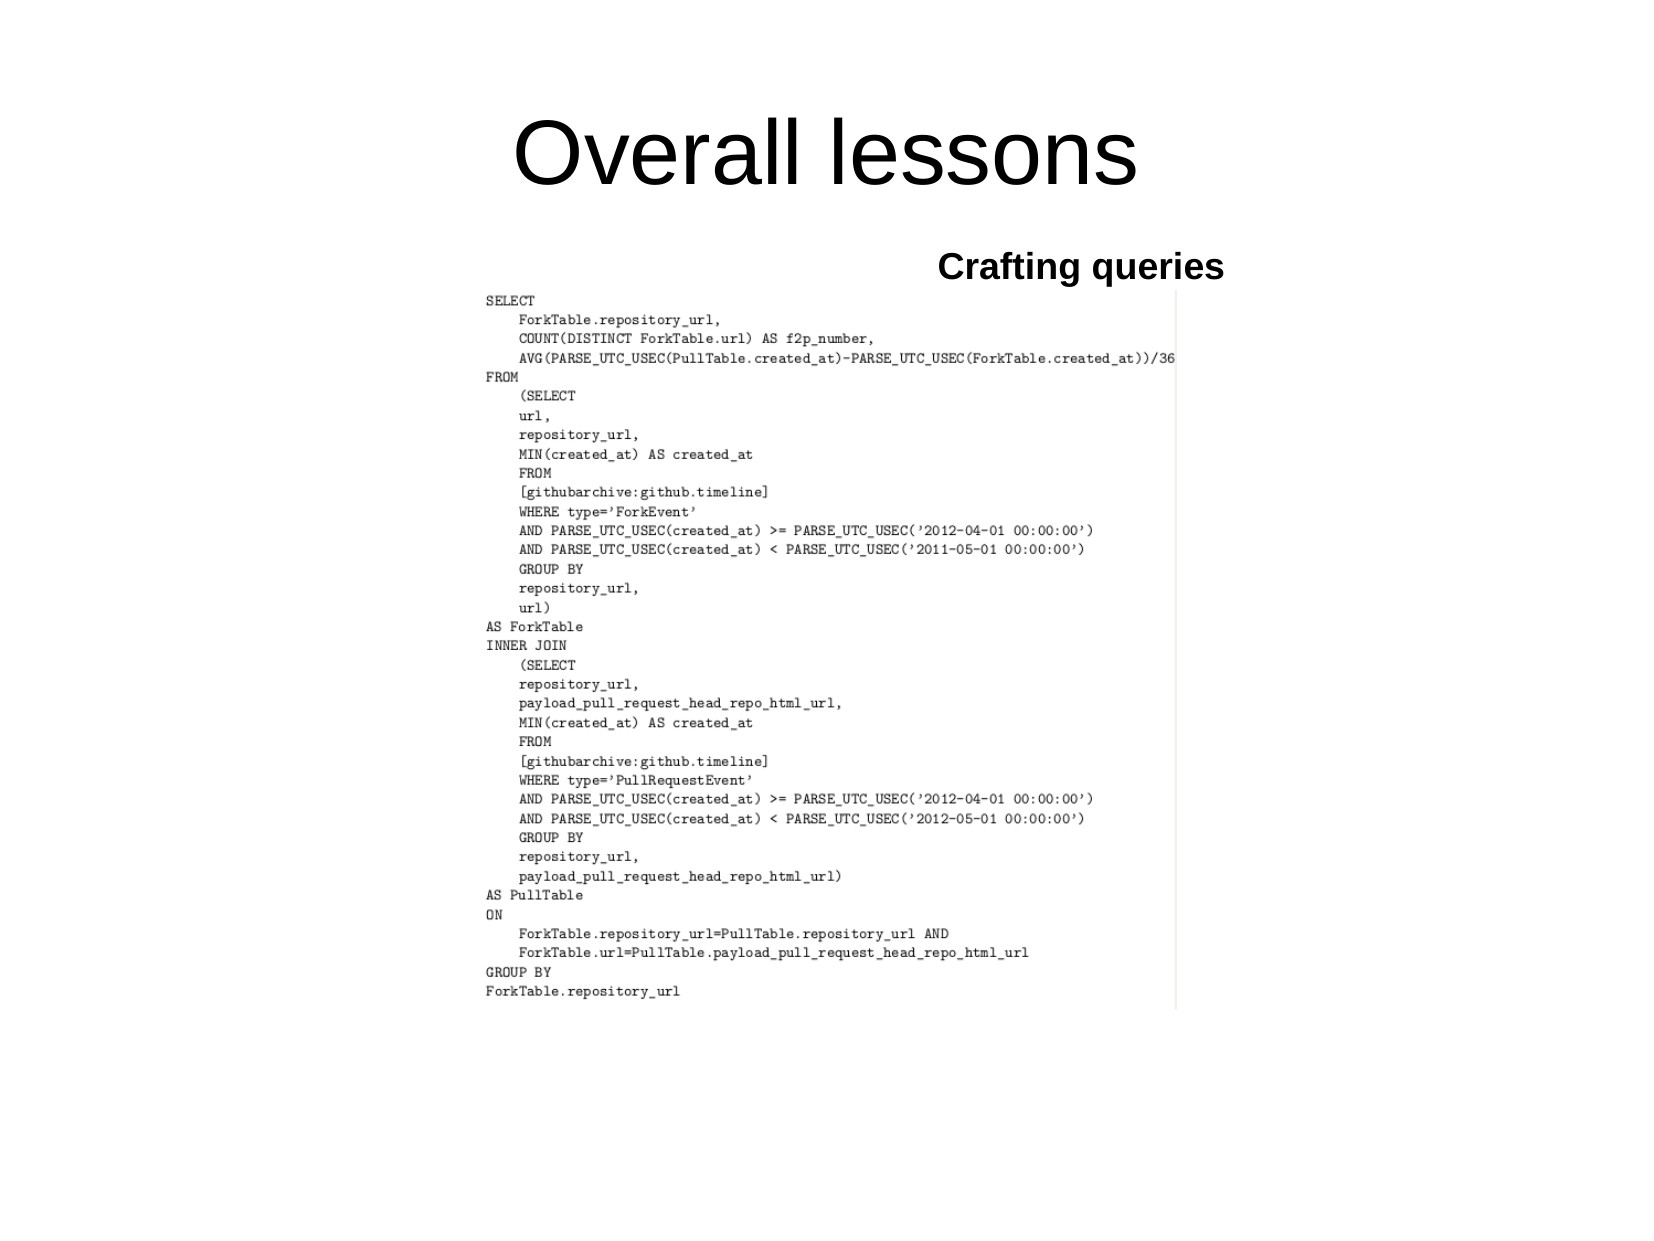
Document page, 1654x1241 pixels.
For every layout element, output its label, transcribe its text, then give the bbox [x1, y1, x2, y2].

text_box Crafting queries [922, 257, 1241, 296]
title Overall lessons [82, 49, 1571, 257]
picture [476, 290, 1177, 1010]
